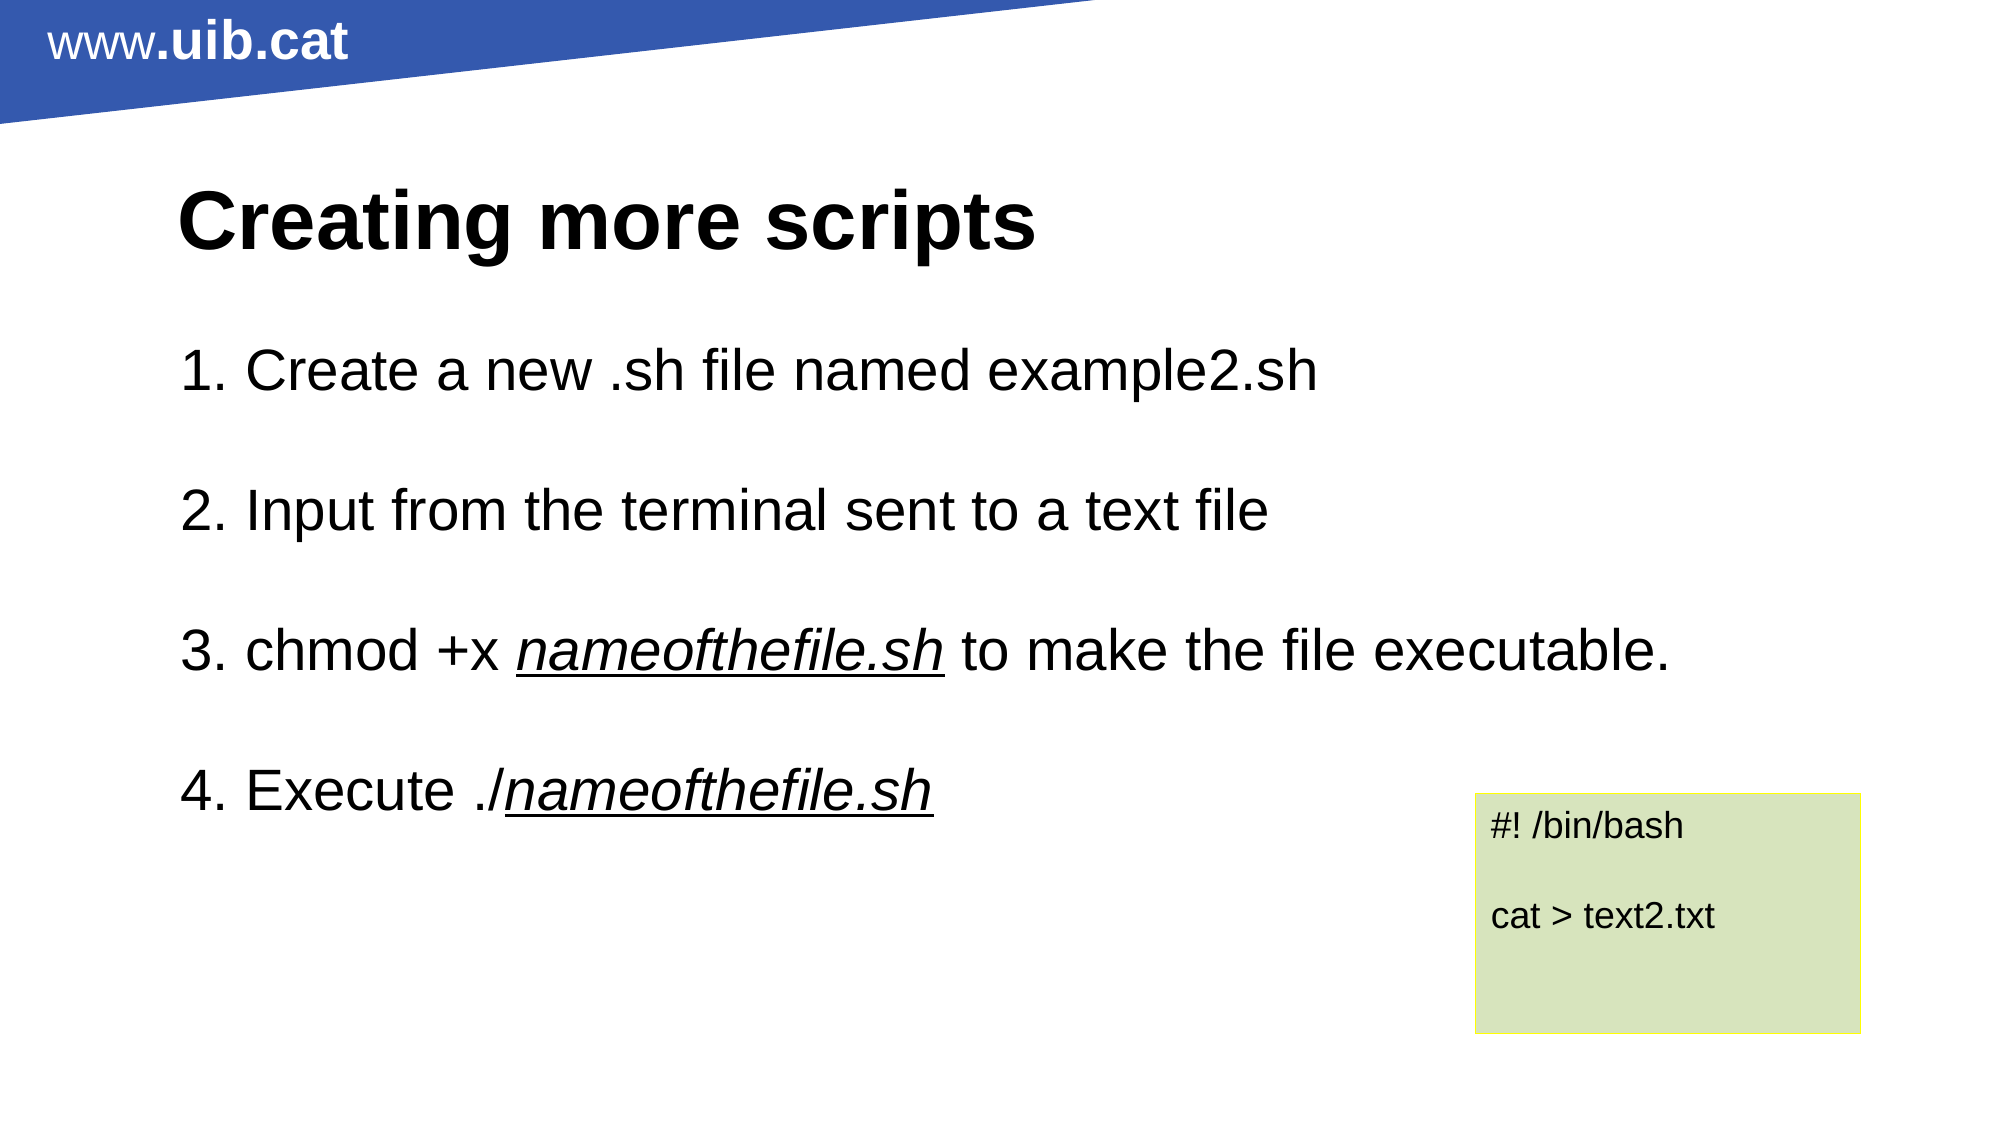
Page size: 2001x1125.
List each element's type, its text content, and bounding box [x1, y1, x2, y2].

text_box 1. Create a new .sh file named example2.sh 2. Input from the terminal sent to a text file 3. chmod +x nameofthefile.sh to make the file executable. 4. Execute ./nameofthefile.sh [165, 324, 1894, 830]
text_box Creating more scripts [162, 159, 1552, 268]
text_box #! /bin/bash cat > text2.txt [1475, 793, 1861, 1034]
